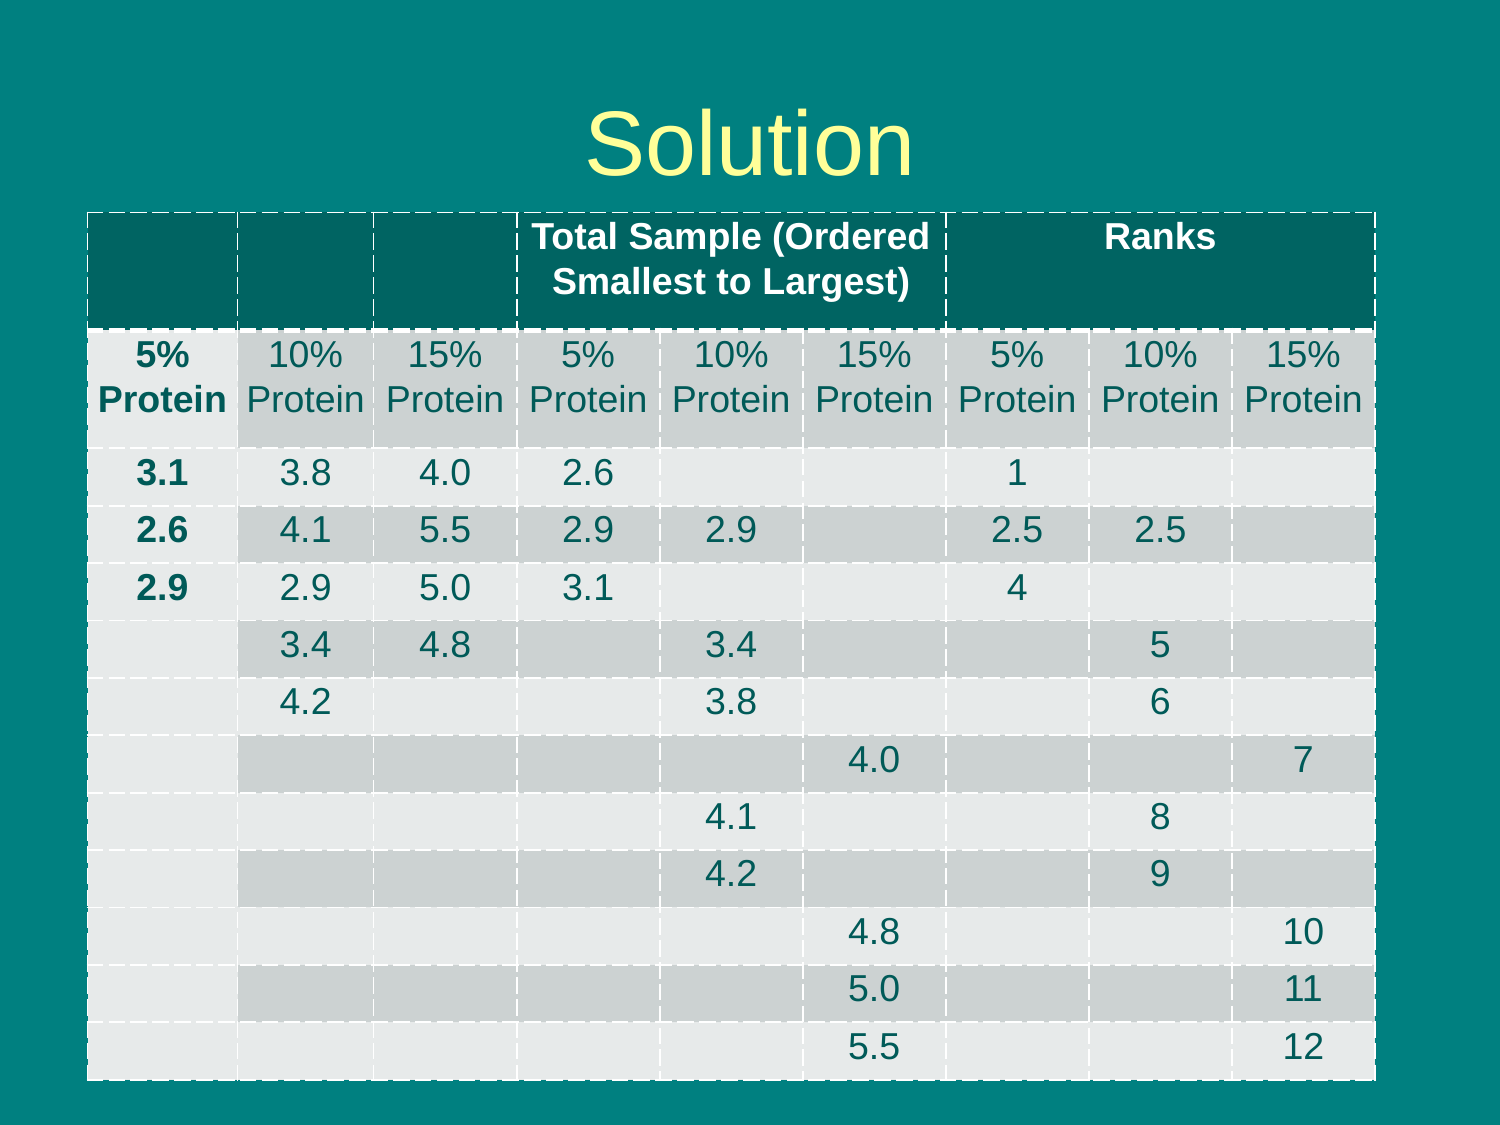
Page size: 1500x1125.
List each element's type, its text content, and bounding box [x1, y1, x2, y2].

table_cell 3.8 [660, 678, 803, 735]
table_cell [660, 735, 803, 793]
table_cell 4.2 [660, 850, 803, 907]
table_cell [946, 793, 1089, 850]
table_cell [374, 735, 517, 793]
table_cell [88, 907, 238, 965]
table_cell 12 [1232, 1022, 1375, 1080]
table_cell [946, 1022, 1089, 1080]
table_cell 5% Protein [517, 330, 660, 448]
table_cell [88, 735, 238, 793]
table_cell [803, 793, 946, 850]
table_cell 10 [1232, 907, 1375, 965]
table_cell 10% Protein [238, 330, 374, 448]
table_cell [1089, 563, 1232, 620]
table_cell [88, 793, 238, 850]
table_cell [660, 563, 803, 620]
table_cell 2.9 [88, 563, 238, 620]
table_cell [238, 965, 374, 1022]
table_cell [803, 448, 946, 506]
table_cell [1232, 850, 1375, 907]
title Solution [75, 45, 1425, 233]
table_cell [374, 678, 517, 735]
table_cell 1 [946, 448, 1089, 506]
table_cell [517, 1022, 660, 1080]
table_cell [1089, 965, 1232, 1022]
table_cell 2.6 [517, 448, 660, 506]
table_cell [374, 850, 517, 907]
table_cell [517, 793, 660, 850]
table_cell [517, 907, 660, 965]
table_cell [374, 907, 517, 965]
table_header [374, 212, 517, 330]
table_cell [238, 850, 374, 907]
table_cell 3.8 [238, 448, 374, 506]
table_header Ranks [946, 212, 1375, 330]
table_cell [1232, 620, 1375, 678]
table_cell [803, 850, 946, 907]
table_cell 10% Protein [1089, 330, 1232, 448]
table_cell [946, 907, 1089, 965]
table_cell [803, 620, 946, 678]
table_cell 5 [1089, 620, 1232, 678]
table_cell [660, 1022, 803, 1080]
table_cell [238, 735, 374, 793]
table_cell [238, 1022, 374, 1080]
table_cell 4.1 [238, 506, 374, 563]
table_cell [946, 965, 1089, 1022]
table_cell [803, 563, 946, 620]
table_cell 4 [946, 563, 1089, 620]
table_cell [517, 965, 660, 1022]
table_cell 2.6 [88, 506, 238, 563]
table_header [238, 212, 374, 330]
table_cell 5.5 [803, 1022, 946, 1080]
table_cell [88, 678, 238, 735]
table_cell 2.5 [1089, 506, 1232, 563]
table_cell 15% Protein [803, 330, 946, 448]
table_cell 3.1 [517, 563, 660, 620]
table_cell 3.4 [660, 620, 803, 678]
table_cell 5.0 [374, 563, 517, 620]
table_cell [1232, 793, 1375, 850]
table_cell 4.0 [803, 735, 946, 793]
table_cell [1232, 448, 1375, 506]
table_cell [1232, 506, 1375, 563]
table_cell [374, 965, 517, 1022]
table_cell 4.0 [374, 448, 517, 506]
table_cell 15% Protein [374, 330, 517, 448]
table_cell 5% Protein [946, 330, 1089, 448]
table_cell [238, 793, 374, 850]
table_cell 4.2 [238, 678, 374, 735]
table_cell 15% Protein [1232, 330, 1375, 448]
table_cell 4.1 [660, 793, 803, 850]
table_cell [1089, 448, 1232, 506]
table_header [88, 212, 238, 330]
table_cell [660, 907, 803, 965]
table_cell 3.1 [88, 448, 238, 506]
table_cell [1089, 735, 1232, 793]
table_cell 10% Protein [660, 330, 803, 448]
table_cell 4.8 [803, 907, 946, 965]
table_cell [1089, 1022, 1232, 1080]
table_cell [1089, 907, 1232, 965]
table_cell 2.5 [946, 506, 1089, 563]
table_cell [517, 850, 660, 907]
table_cell 2.9 [517, 506, 660, 563]
table_cell [1232, 563, 1375, 620]
table_cell 8 [1089, 793, 1232, 850]
table_cell [1232, 678, 1375, 735]
table_header Total Sample (Ordered Smallest to Largest) [517, 212, 946, 330]
table_cell [946, 735, 1089, 793]
table_cell [946, 678, 1089, 735]
table_cell [88, 850, 238, 907]
table_cell [517, 620, 660, 678]
table_cell [517, 678, 660, 735]
table_cell 11 [1232, 965, 1375, 1022]
table_cell 7 [1232, 735, 1375, 793]
table_cell [88, 620, 238, 678]
table_cell 5.0 [803, 965, 946, 1022]
table_cell [946, 620, 1089, 678]
table_cell [238, 907, 374, 965]
table_cell [88, 965, 238, 1022]
table_cell [374, 793, 517, 850]
table_cell 2.9 [238, 563, 374, 620]
table_cell 5.5 [374, 506, 517, 563]
table_cell 5% Protein [88, 330, 238, 448]
table_cell 3.4 [238, 620, 374, 678]
table_cell [374, 1022, 517, 1080]
table_cell 6 [1089, 678, 1232, 735]
table_cell 4.8 [374, 620, 517, 678]
table_cell [517, 735, 660, 793]
table_cell [660, 965, 803, 1022]
table_cell [803, 678, 946, 735]
table_cell 9 [1089, 850, 1232, 907]
table_cell [803, 506, 946, 563]
table_cell 2.9 [660, 506, 803, 563]
table_cell [88, 1022, 238, 1080]
table_cell [660, 448, 803, 506]
table_cell [946, 850, 1089, 907]
